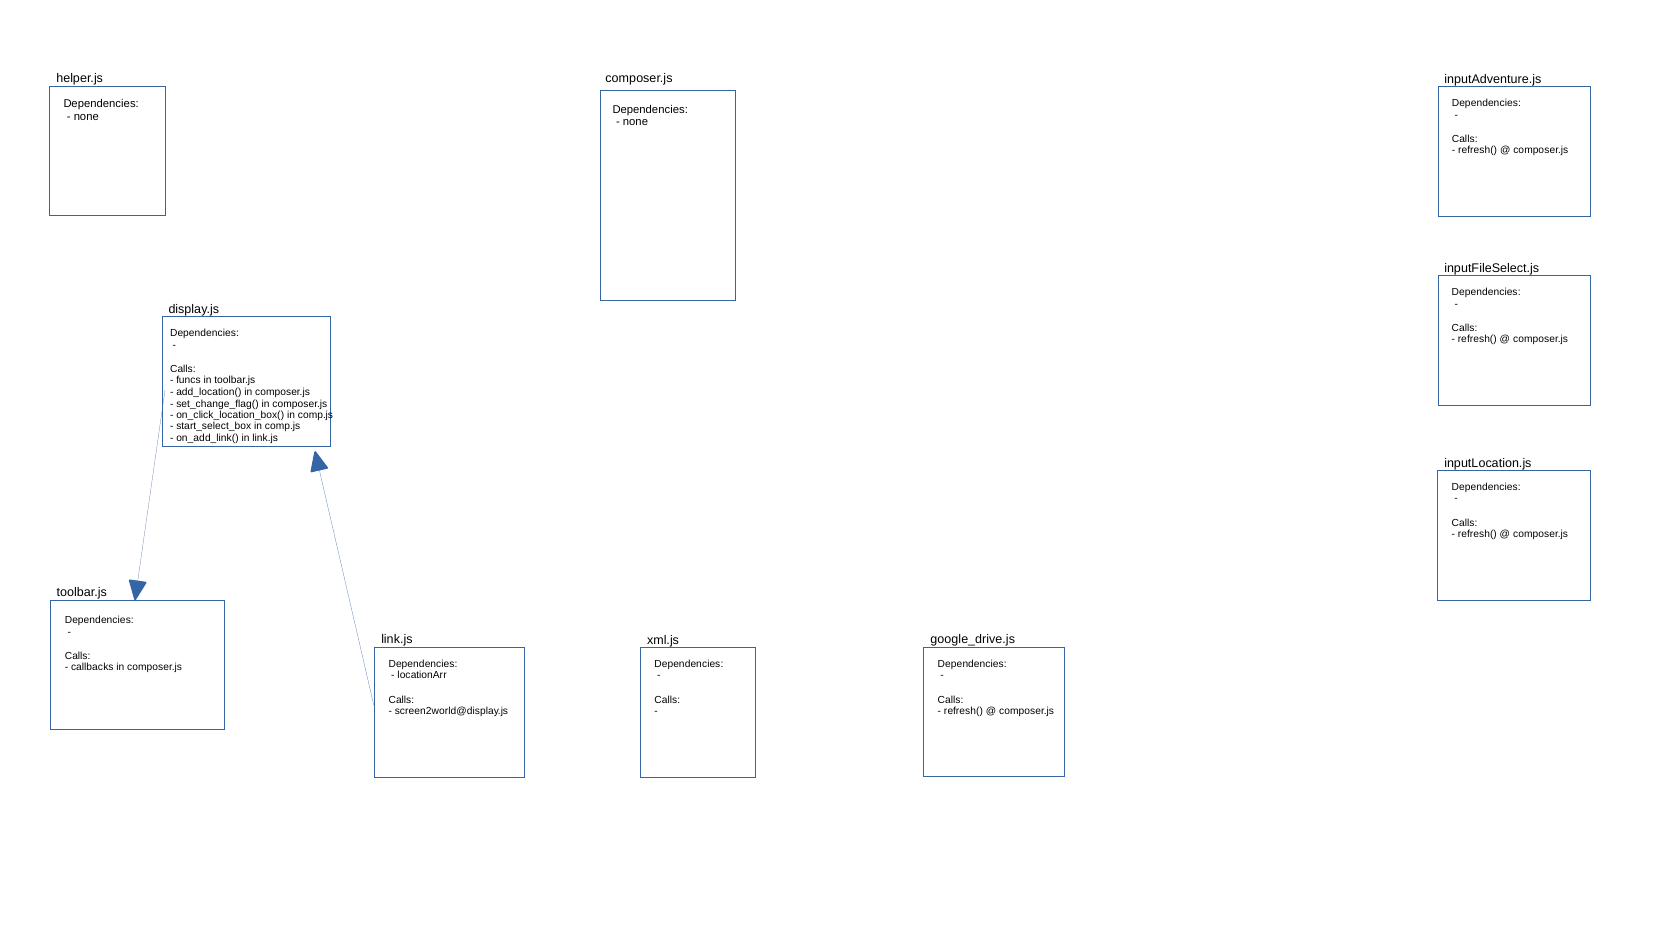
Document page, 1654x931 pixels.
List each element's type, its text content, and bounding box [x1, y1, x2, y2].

text_box xml.js [632, 625, 756, 669]
text_box Dependencies: - Calls: - refresh() @ composer.js [1437, 89, 1591, 176]
text_box inputLocation.js [1429, 448, 1561, 492]
text_box toolbar.js [41, 578, 166, 622]
text_box Dependencies: - Calls: - refresh() @ composer.js [1436, 473, 1591, 559]
text_box inputAdventure.js [1429, 64, 1561, 108]
text_box Dependencies: - locationArr Calls: - screen2world@display.js [373, 650, 541, 736]
text_box Dependencies: - Calls: - callbacks in composer.js [50, 606, 211, 693]
text_box display.js [153, 294, 278, 338]
text_box helper.js [41, 64, 149, 94]
text_box composer.js [590, 64, 711, 94]
text_box Dependencies: - Calls: - refresh() @ composer.js [1436, 278, 1591, 365]
text_box link.js [366, 625, 490, 655]
text_box google_drive.js [915, 625, 1040, 669]
text_box Dependencies: - Calls: - [639, 650, 745, 725]
text_box Dependencies: - none [597, 95, 703, 136]
text_box Dependencies: - none [48, 89, 154, 130]
text_box inputFileSelect.js [1429, 253, 1561, 297]
text_box Dependencies: - Calls: - funcs in toolbar.js - add_location() in composer.js - set_change_flag() in composer.js - on_click_location_box() in comp.js - start_select_box in comp.js - on_add_link() in link.js [155, 320, 361, 463]
text_box Dependencies: - Calls: - refresh() @ composer.js [922, 650, 1081, 743]
